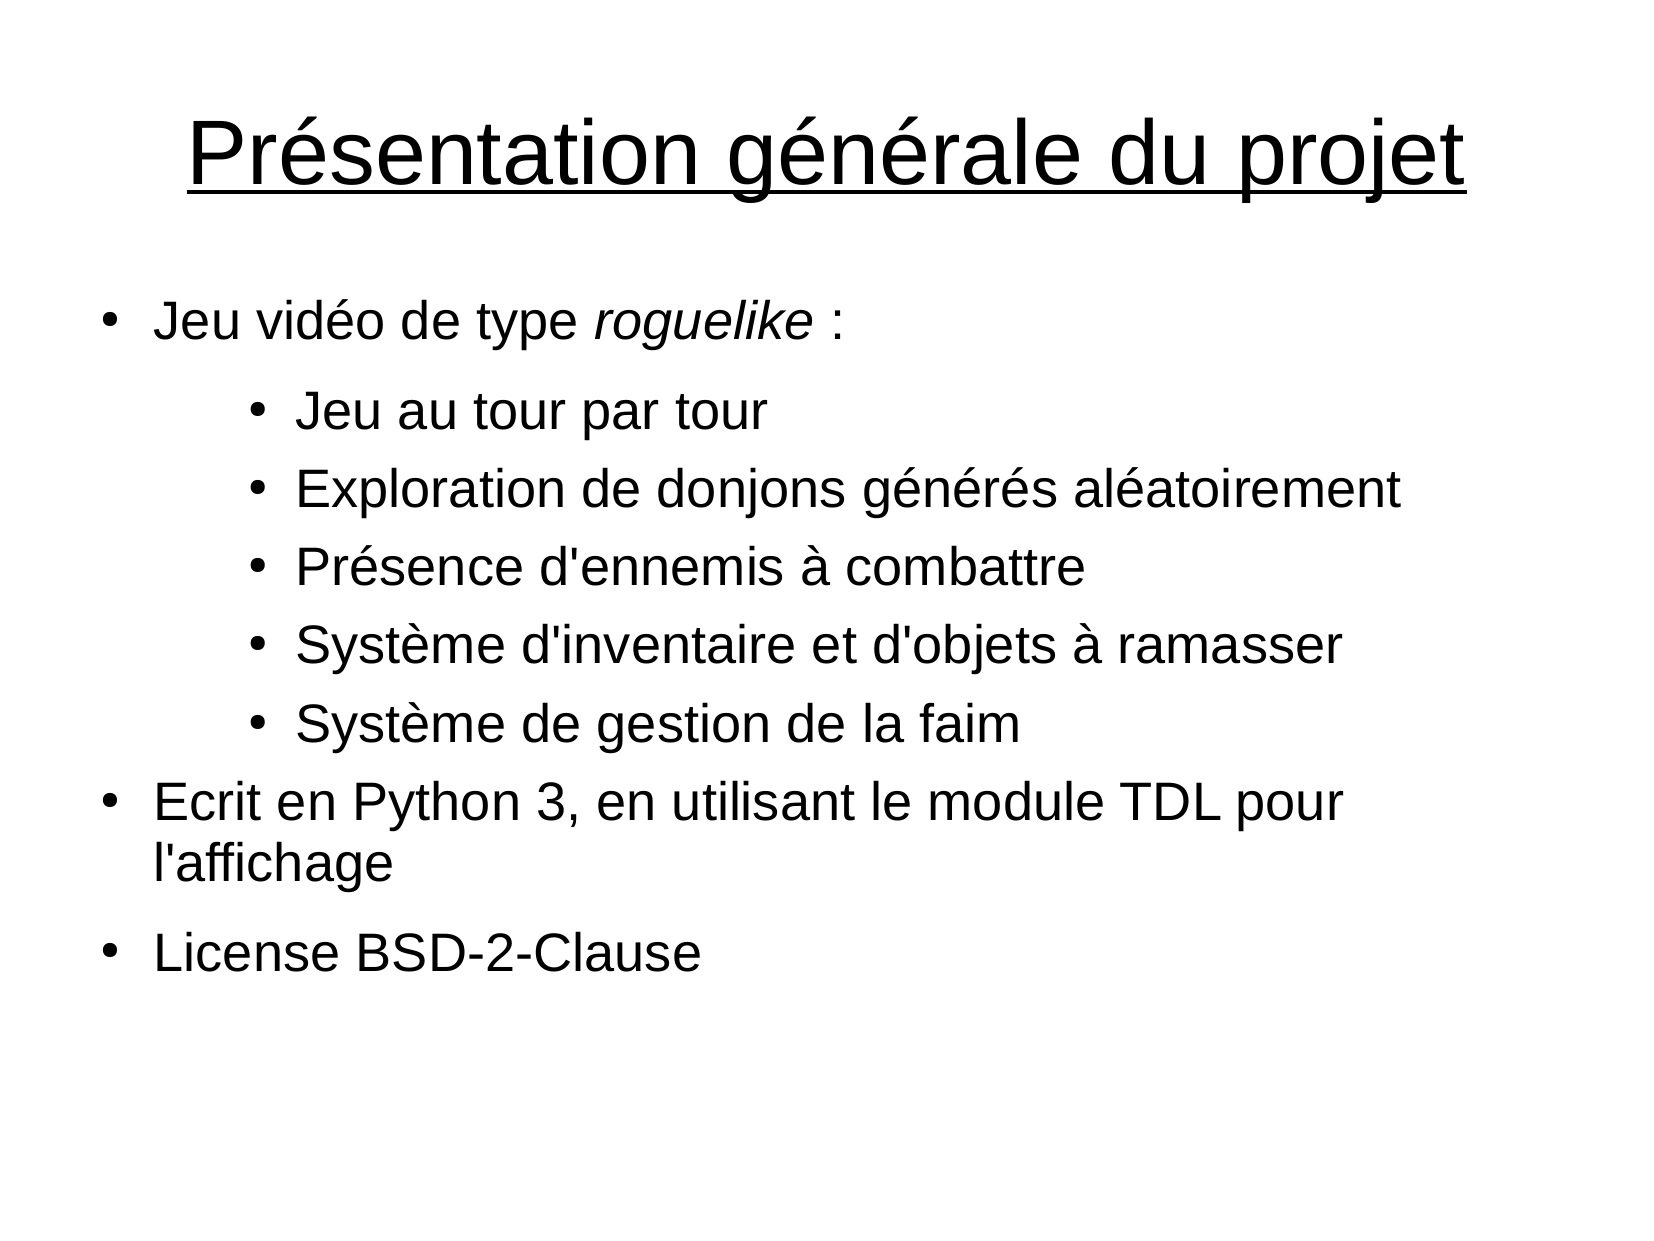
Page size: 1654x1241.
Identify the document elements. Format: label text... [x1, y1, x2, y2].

list Jeu vidéo de type roguelike : Jeu au tour par tour Exploration de donjons générés aléatoirement Présence d'ennemis à combattre Système d'inventaire et d'objets à ramasser Système de gestion de la faim Ecrit en Python 3, en utilisant le module TDL pour l'affichage License BSD-2-Clause [82, 290, 1571, 1109]
title Présentation générale du projet [82, 49, 1571, 257]
